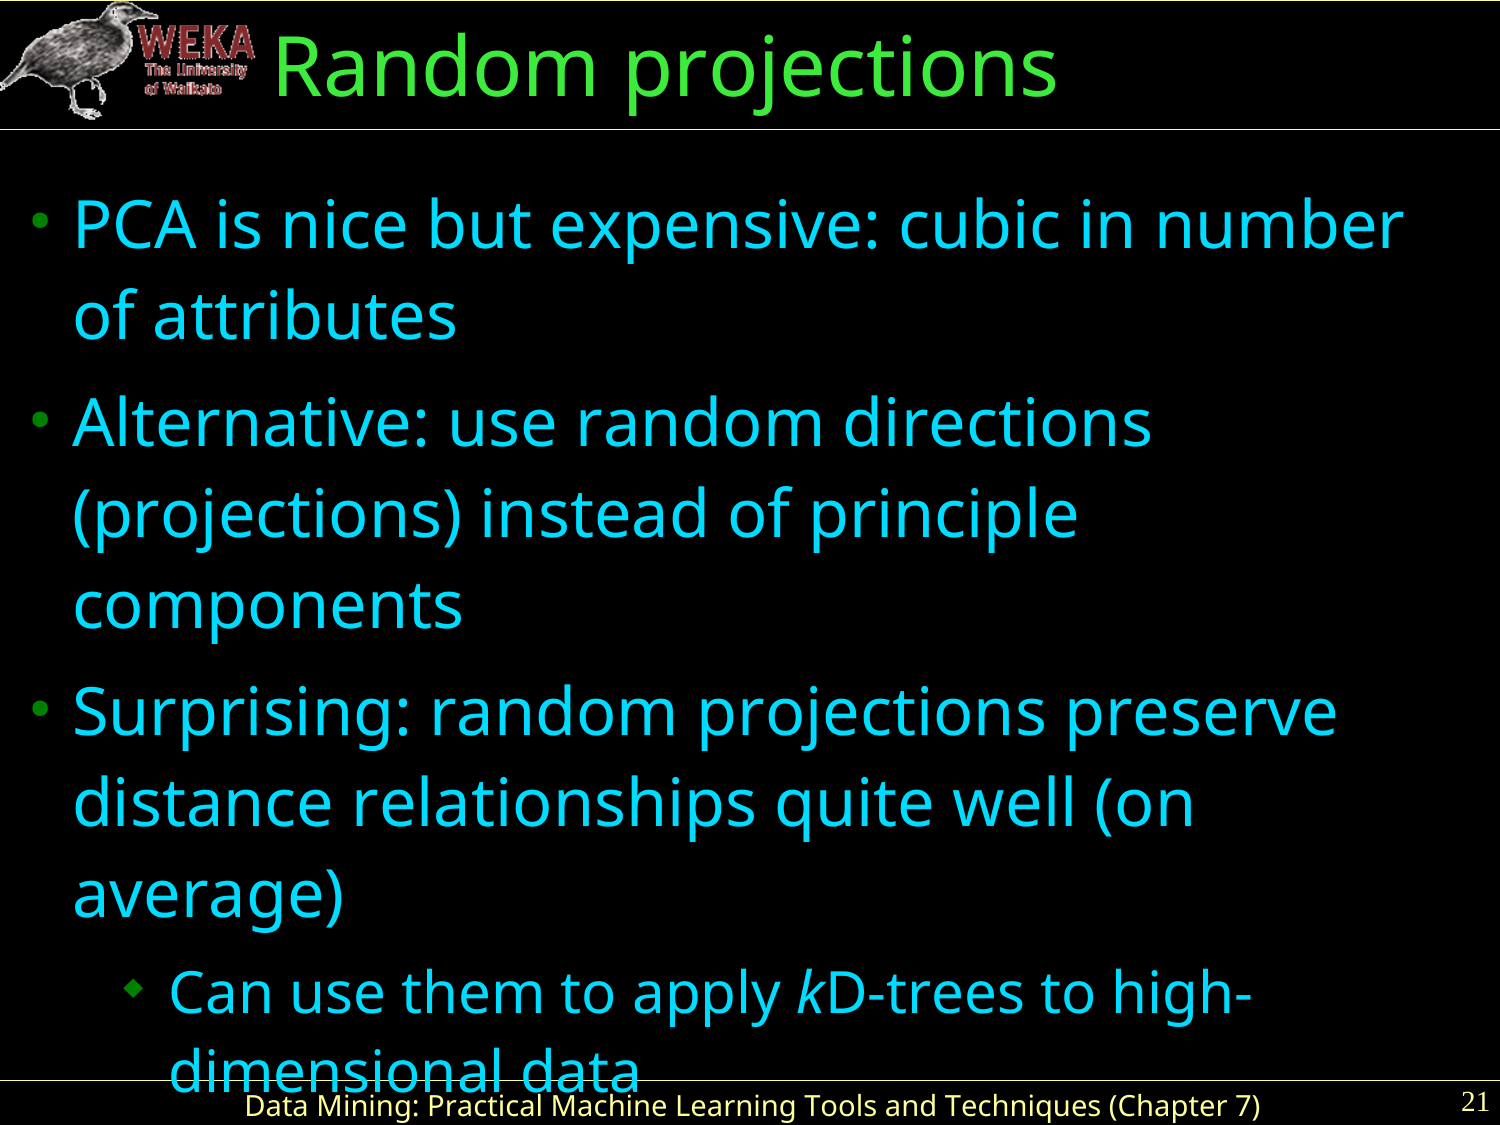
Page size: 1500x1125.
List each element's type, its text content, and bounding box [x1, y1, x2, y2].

title Random projections [263, 0, 1500, 159]
list PCA is nice but expensive: cubic in number of attributes Alternative: use random directions (projections) instead of principle components Surprising: random projections preserve distance relationships quite well (on average) Can use them to apply kD-trees to high-dimensional data Can improve stability by using ensemble of models based on different projections [29, 177, 1477, 1093]
picture [0, 1, 263, 129]
